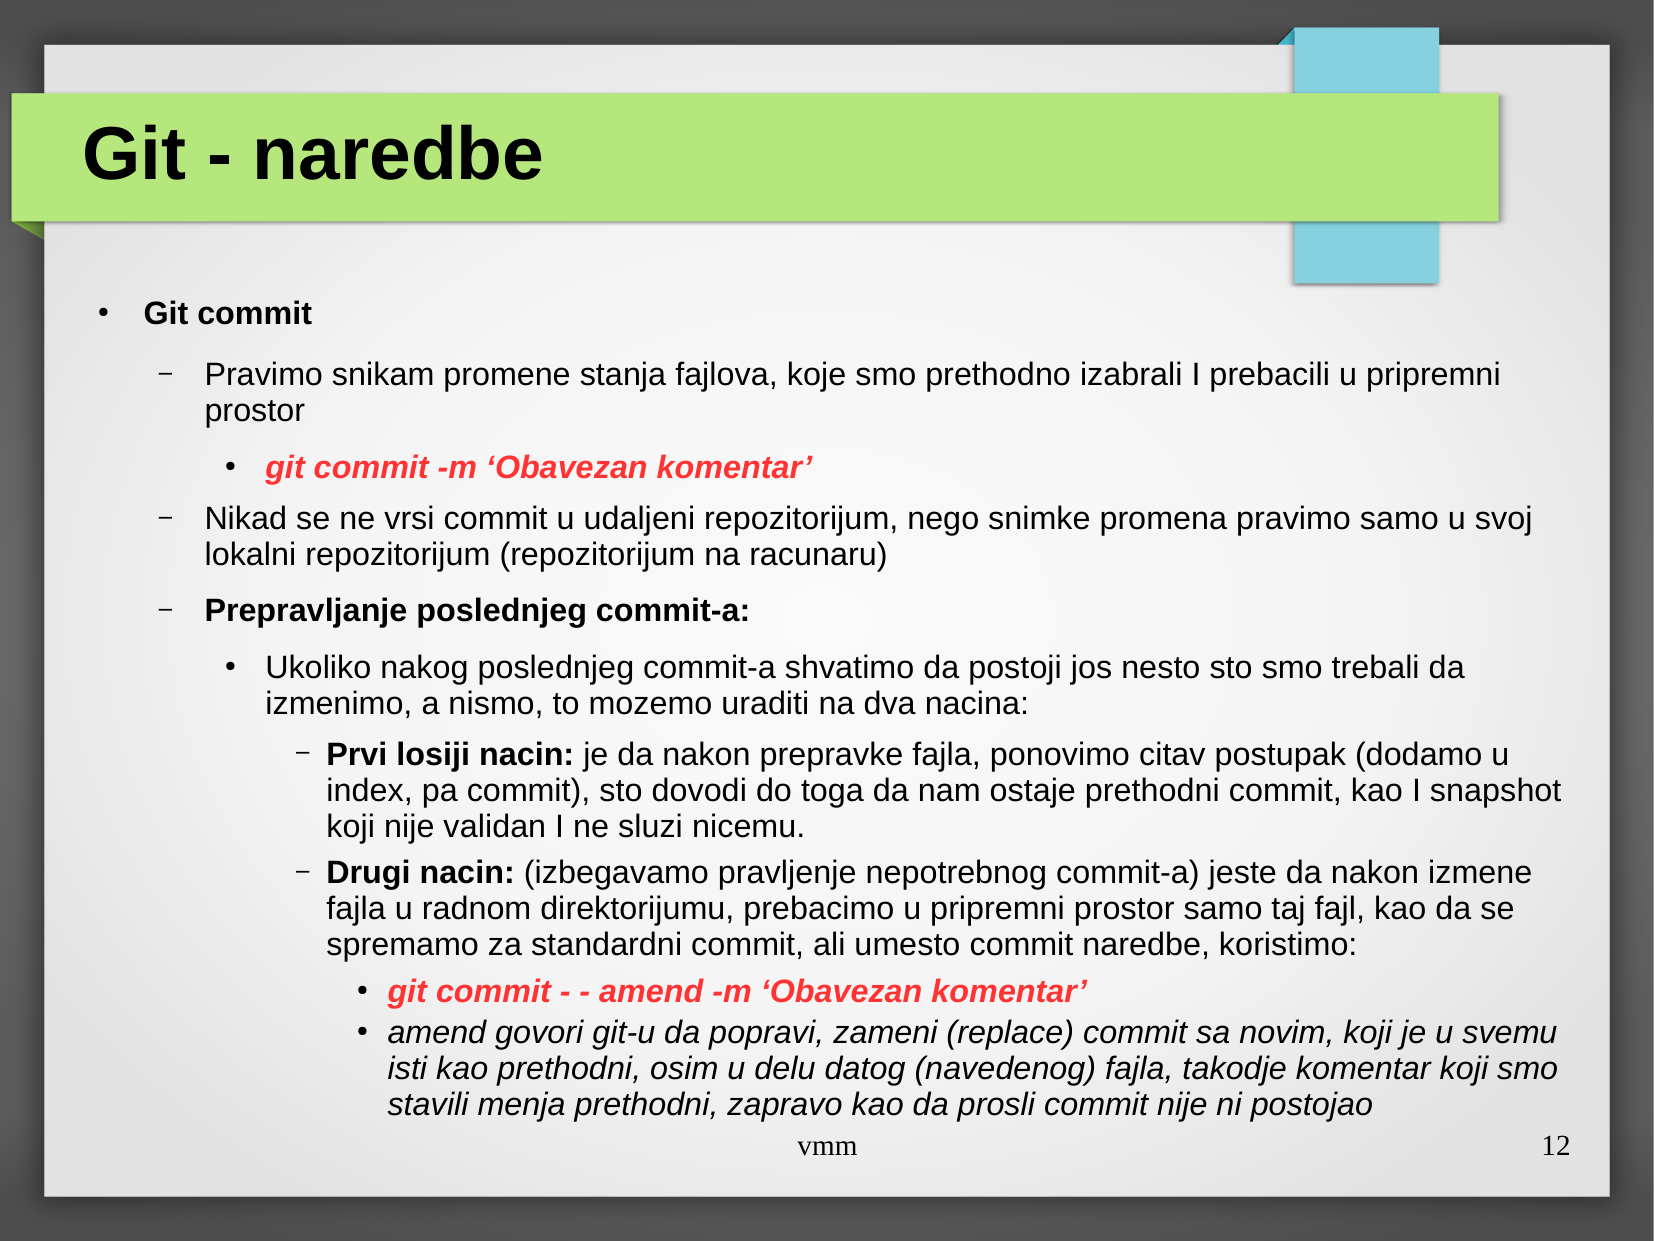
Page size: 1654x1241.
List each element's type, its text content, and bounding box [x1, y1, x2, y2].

list Git commit Pravimo snikam promene stanja fajlova, koje smo prethodno izabrali I prebacili u pripremni prostor git commit -m ‘Obavezan komentar’ Nikad se ne vrsi commit u udaljeni repozitorijum, nego snimke promena pravimo samo u svoj lokalni repozitorijum (repozitorijum na racunaru) Prepravljanje poslednjeg commit-a: Ukoliko nakog poslednjeg commit-a shvatimo da postoji jos nesto sto smo trebali da izmenimo, a nismo, to mozemo uraditi na dva nacina: Prvi losiji nacin: je da nakon prepravke fajla, ponovimo citav postupak (dodamo u index, pa commit), sto dovodi do toga da nam ostaje prethodni commit, kao I snapshot koji nije validan I ne sluzi nicemu. Drugi nacin: (izbegavamo pravljenje nepotrebnog commit-a) jeste da nakon izmene fajla u radnom direktorijumu, prebacimo u pripremni prostor samo taj fajl, kao da se spremamo za standardni commit, ali umesto commit naredbe, koristimo: git commit - - amend -m ‘Obavezan komentar’ amend govori git-u da popravi, zameni (replace) commit sa novim, koji je u svemu isti kao prethodni, osim u delu datog (navedenog) fajla, takodje komentar koji smo stavili menja prethodni, zapravo kao da prosli commit nije ni postojao [82, 295, 1571, 1141]
picture [0, 0, 1654, 1241]
title Git - naredbe [82, 94, 1264, 213]
